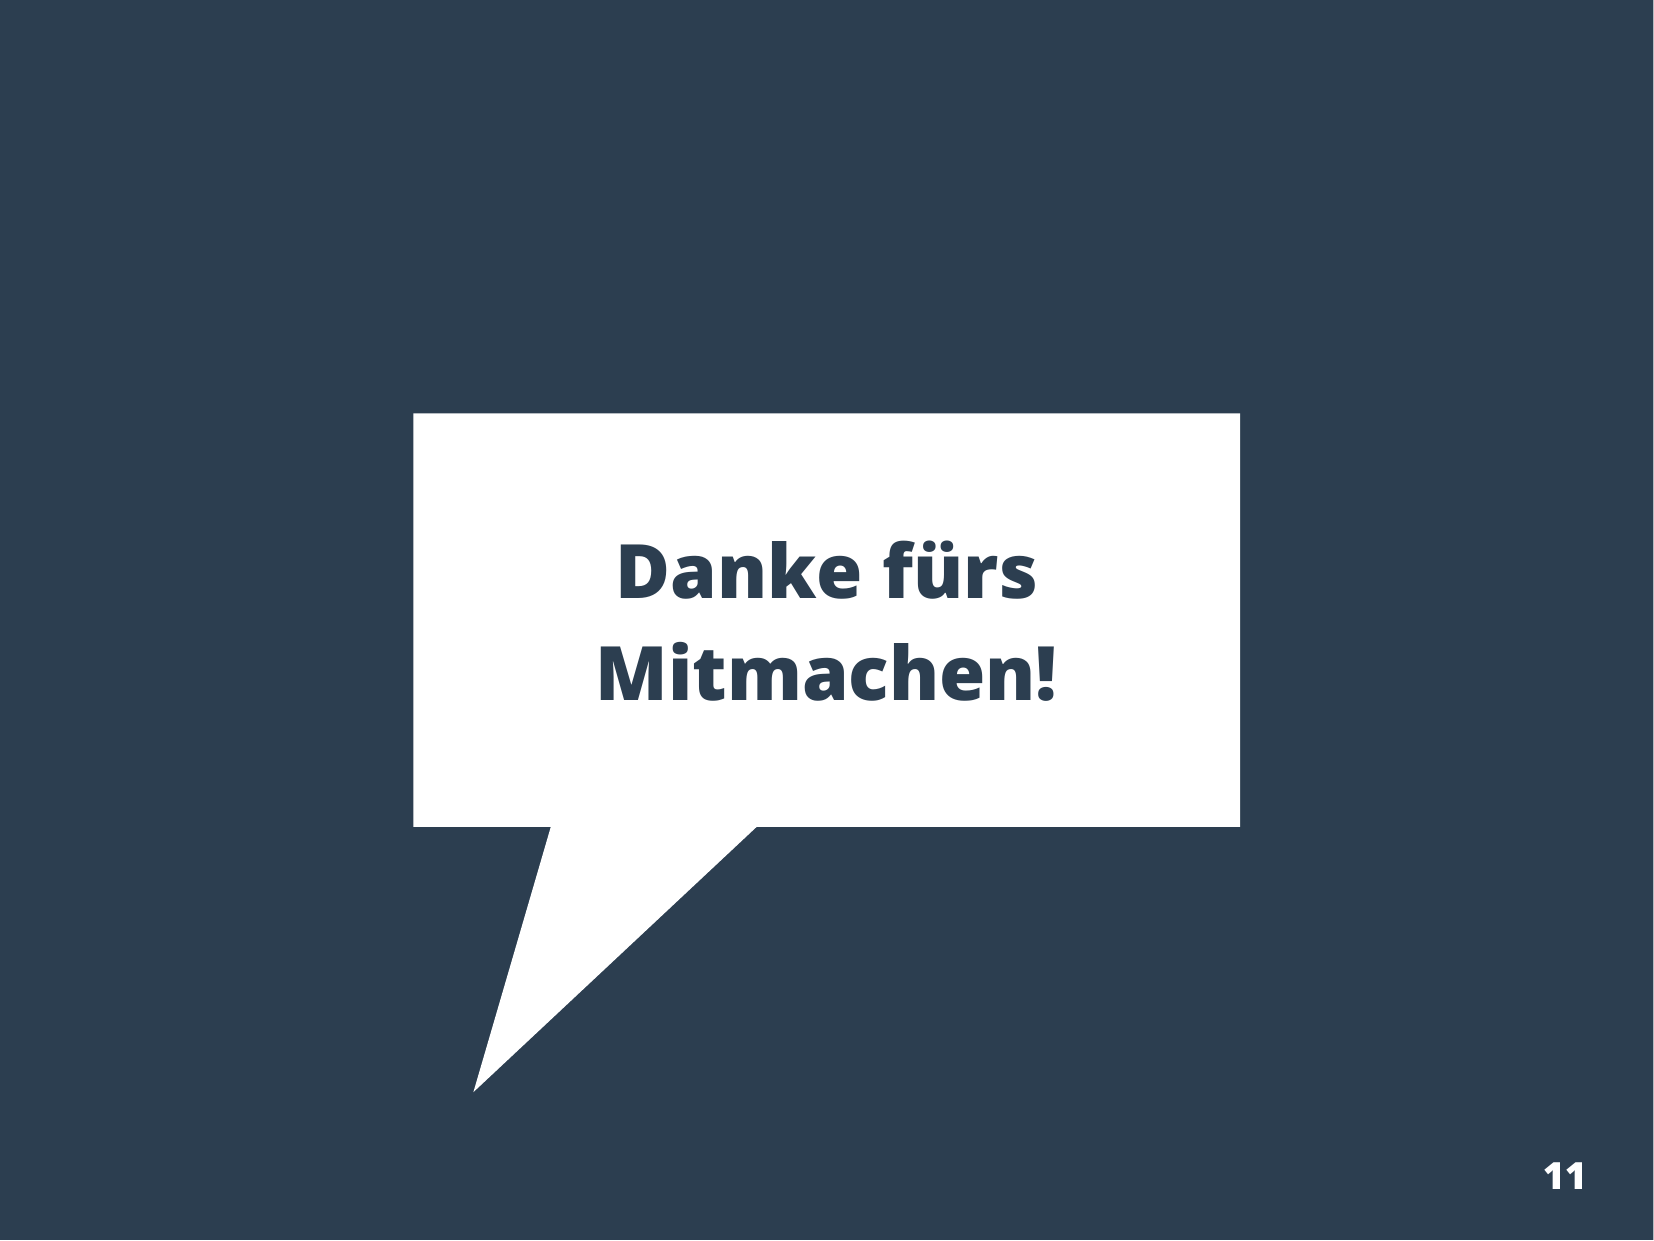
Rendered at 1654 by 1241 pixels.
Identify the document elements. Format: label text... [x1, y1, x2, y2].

title Danke fürs Mitmachen! [442, 442, 1211, 798]
